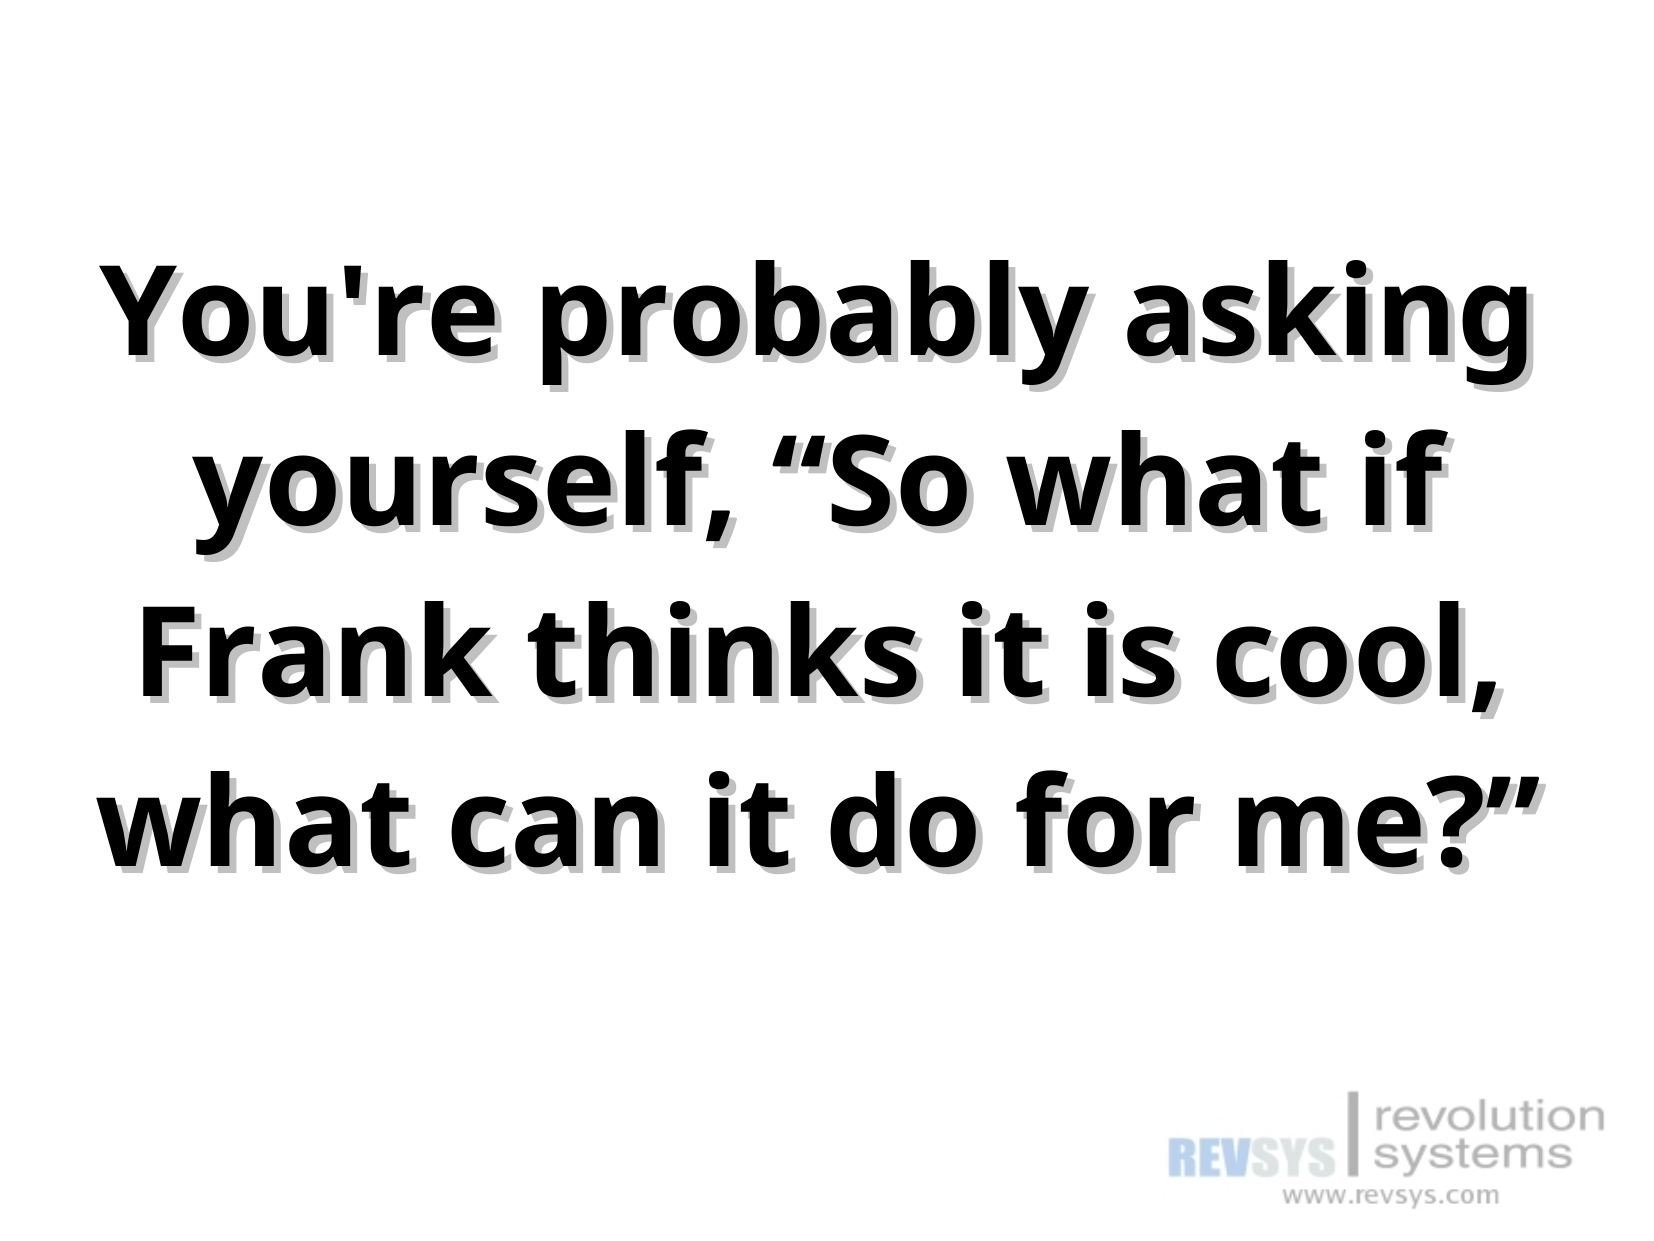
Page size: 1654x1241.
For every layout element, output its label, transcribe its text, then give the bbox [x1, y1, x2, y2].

title You're probably asking yourself, “So what if Frank thinks it is cool, what can it do for me?” [75, 112, 1563, 1013]
picture [1162, 1087, 1613, 1211]
